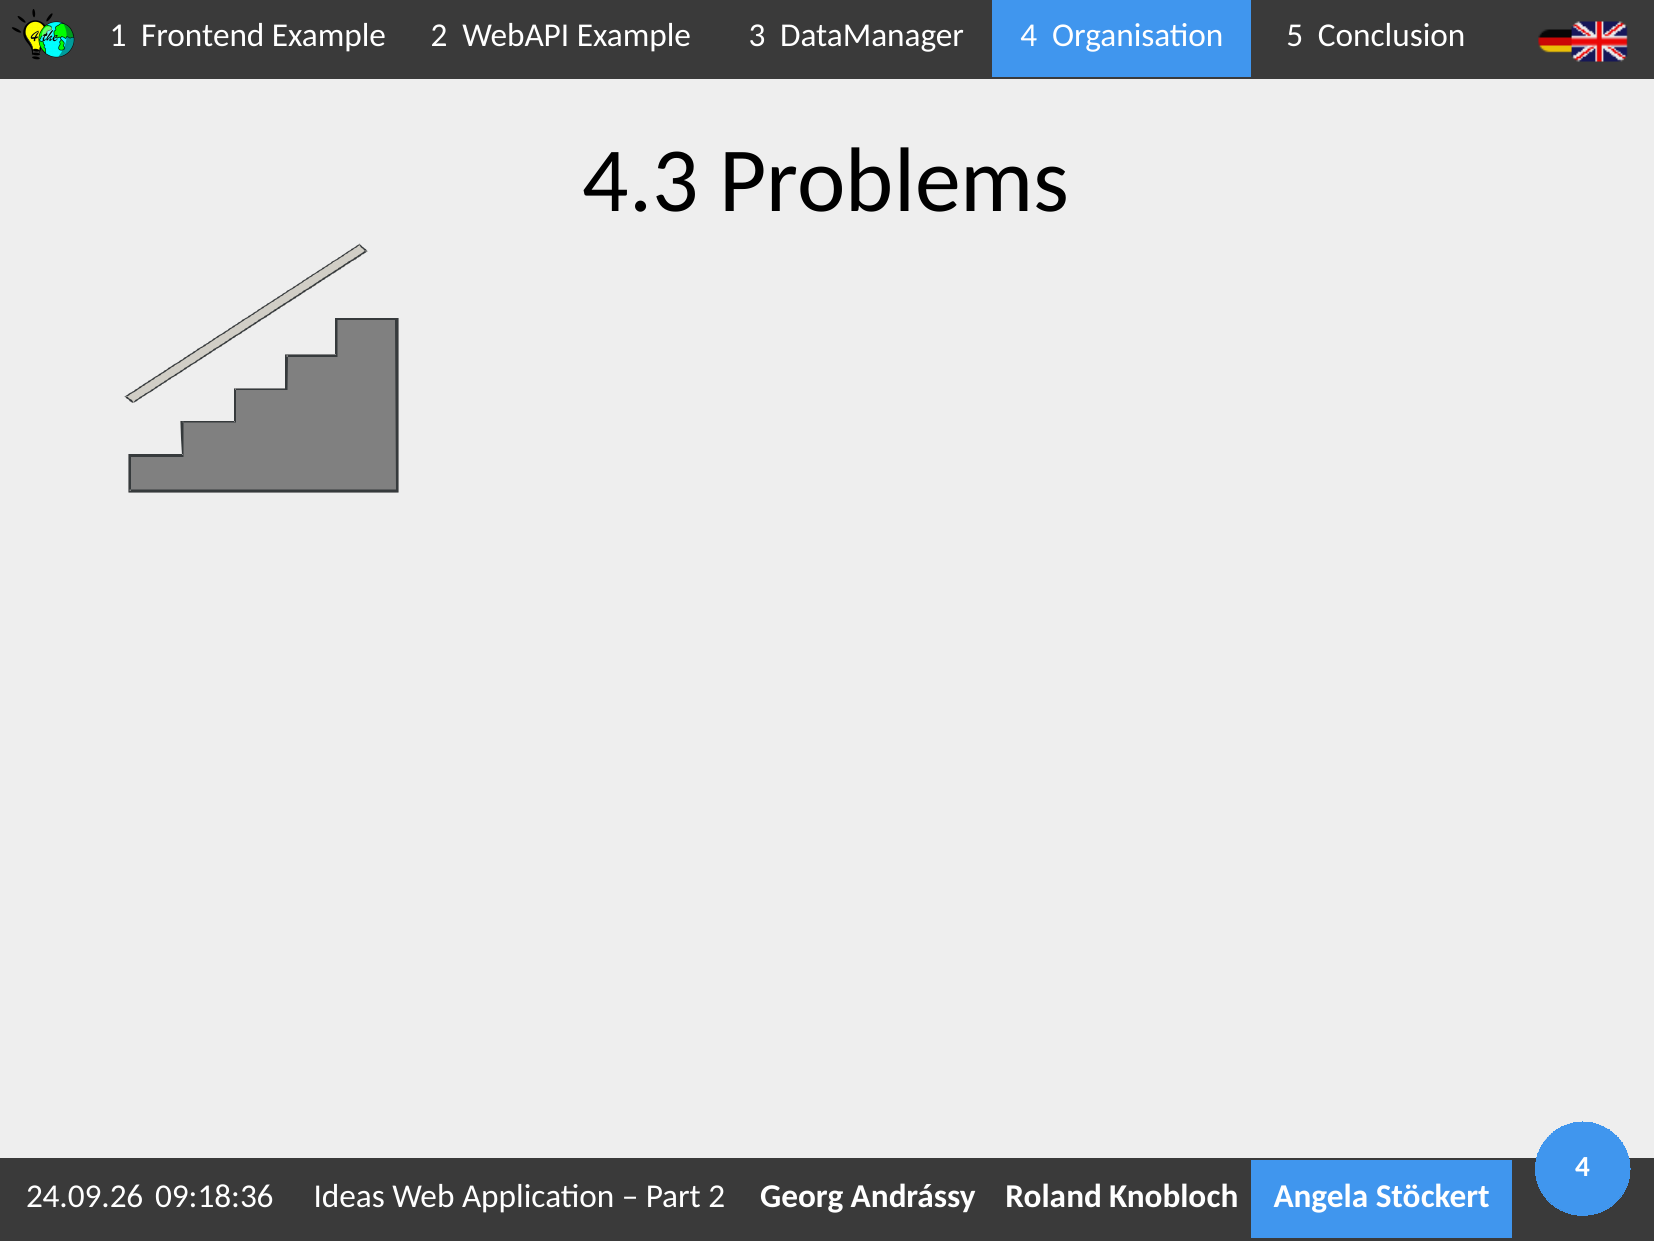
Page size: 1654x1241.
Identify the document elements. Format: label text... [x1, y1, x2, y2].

picture [2, 0, 83, 79]
title 4.3 Problems [82, 106, 1571, 272]
text_box Angela Stöckert [1251, 1160, 1512, 1238]
text_box 3 DataManager [720, 0, 992, 77]
text_box 2 WebAPI Example [401, 0, 720, 77]
picture [1536, 18, 1629, 64]
text_box 5 Conclusion [1251, 0, 1501, 77]
text_box Roland Knobloch [992, 1160, 1251, 1238]
text_box Georg Andrássy [744, 1160, 992, 1238]
text_box 1 Frontend Example [94, 0, 401, 77]
text_box 4 Organisation [992, 0, 1251, 77]
picture [124, 230, 420, 526]
text_box Ideas Web Application – Part 2 [307, 1160, 733, 1238]
